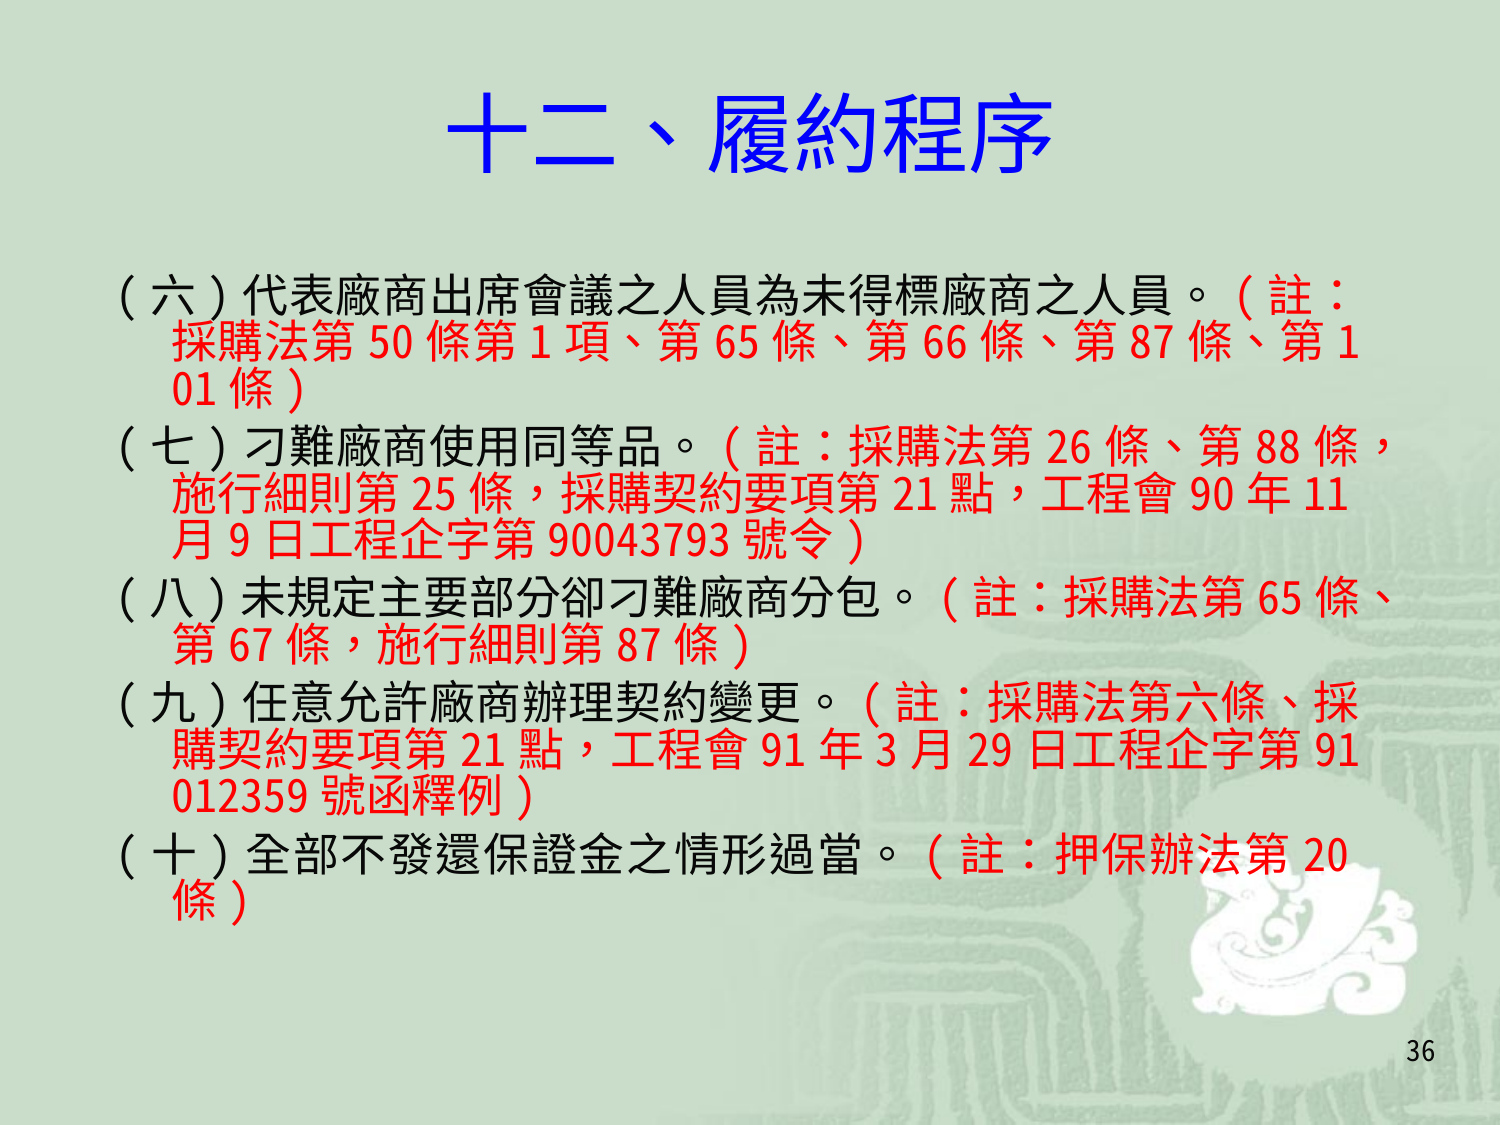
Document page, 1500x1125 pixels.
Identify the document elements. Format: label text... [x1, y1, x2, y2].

text_box <編號> [1074, 1024, 1451, 1103]
picture [0, 0, 1500, 1125]
list (六)代表廠商出席會議之人員為未得標廠商之人員。(註：採購法第50條第1項、第65條、第66條、第87條、第101條) (七)刁難廠商使用同等品。(註：採購法第26條、第88條，施行細則第25條，採購契約要項第21點，工程會90年11月9日工程企字第90043793號令) (八)未規定主要部分卻刁難廠商分包。(註：採購法第65條、第67條，施行細則第87條) (九)任意允許廠商辦理契約變更。(註：採購法第六條、採購契約要項第21點，工程會91年3月29日工程企字第91012359號函釋例) (十)全部不發還保證金之情形過當。(註：押保辦法第20條) [100, 267, 1376, 943]
title 十二、履約程序 [49, 37, 1451, 225]
